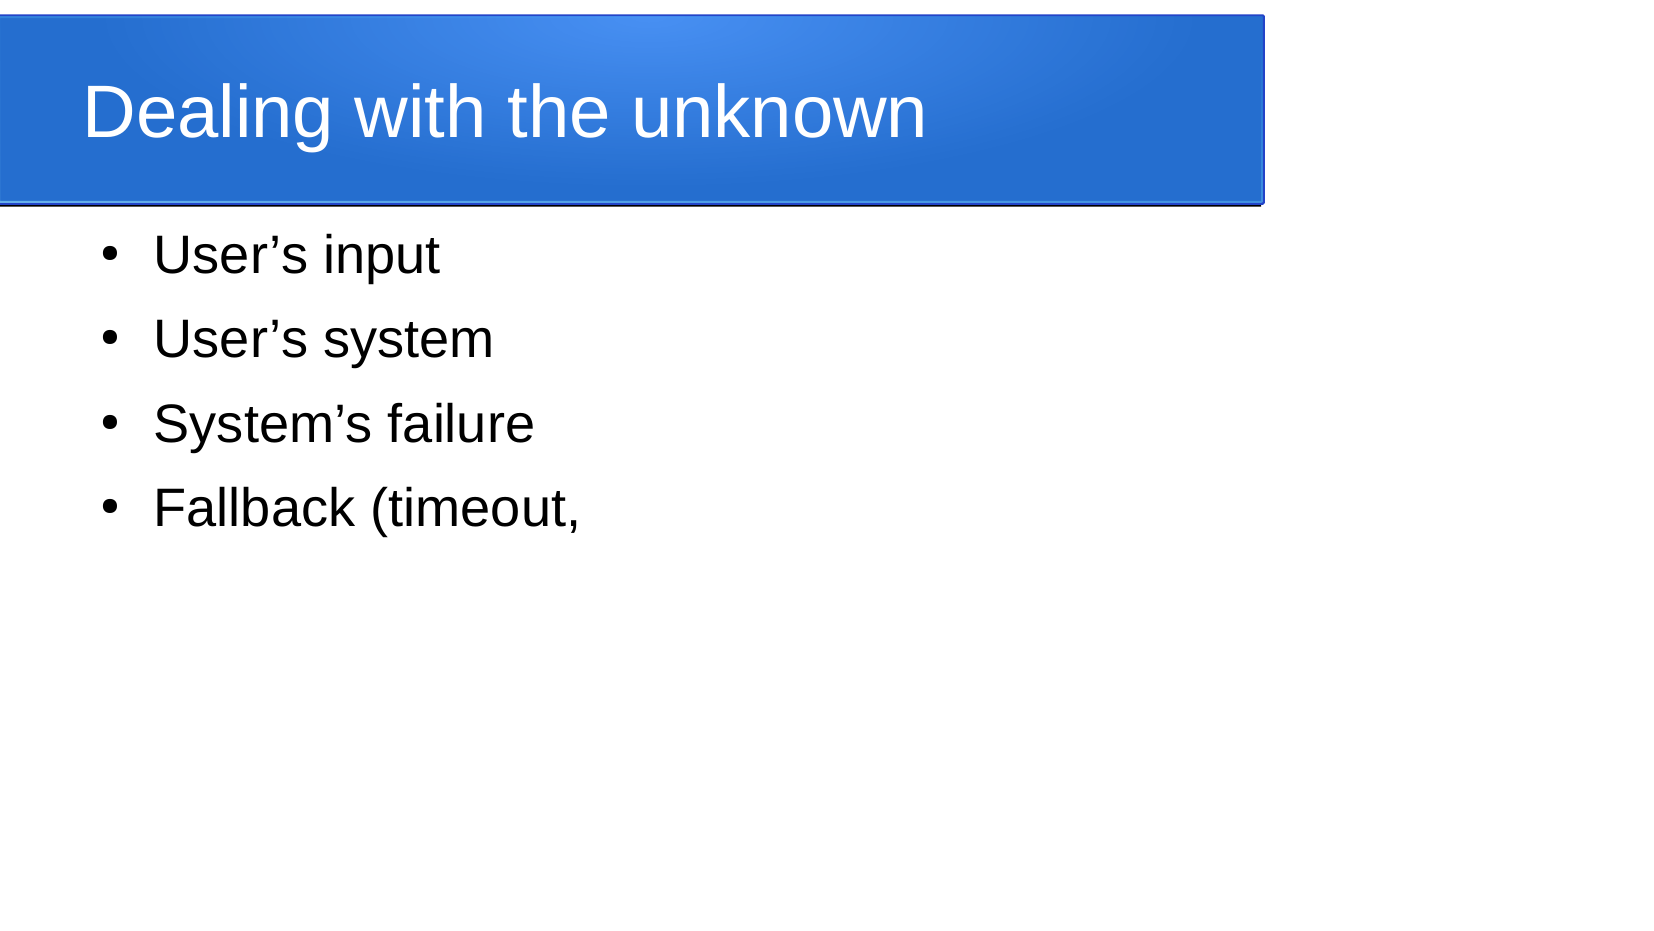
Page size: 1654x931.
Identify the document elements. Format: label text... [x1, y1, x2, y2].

title Dealing with the unknown [82, 35, 1235, 189]
list User’s input User’s system System’s failure Fallback (timeout, [82, 224, 1571, 764]
